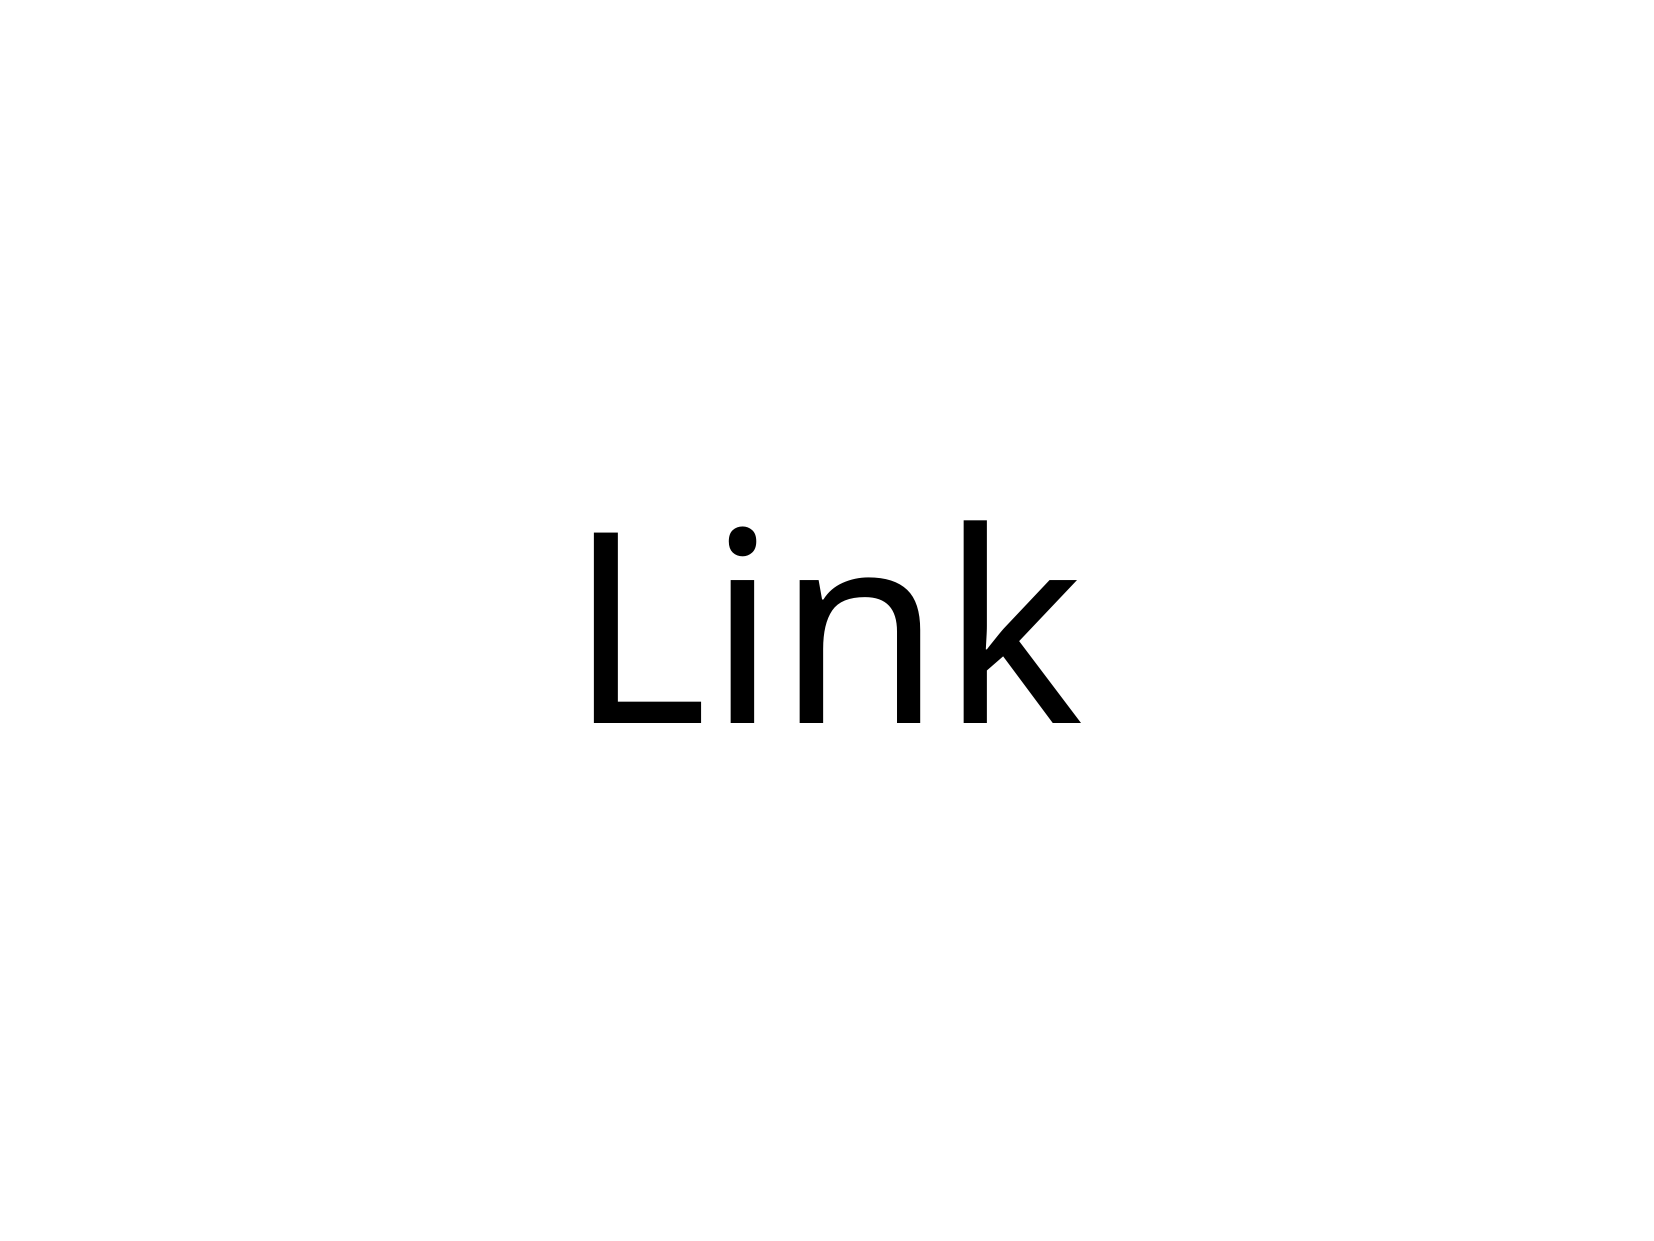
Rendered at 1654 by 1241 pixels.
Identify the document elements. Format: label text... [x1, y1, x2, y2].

subtitle Link [82, 329, 1571, 911]
